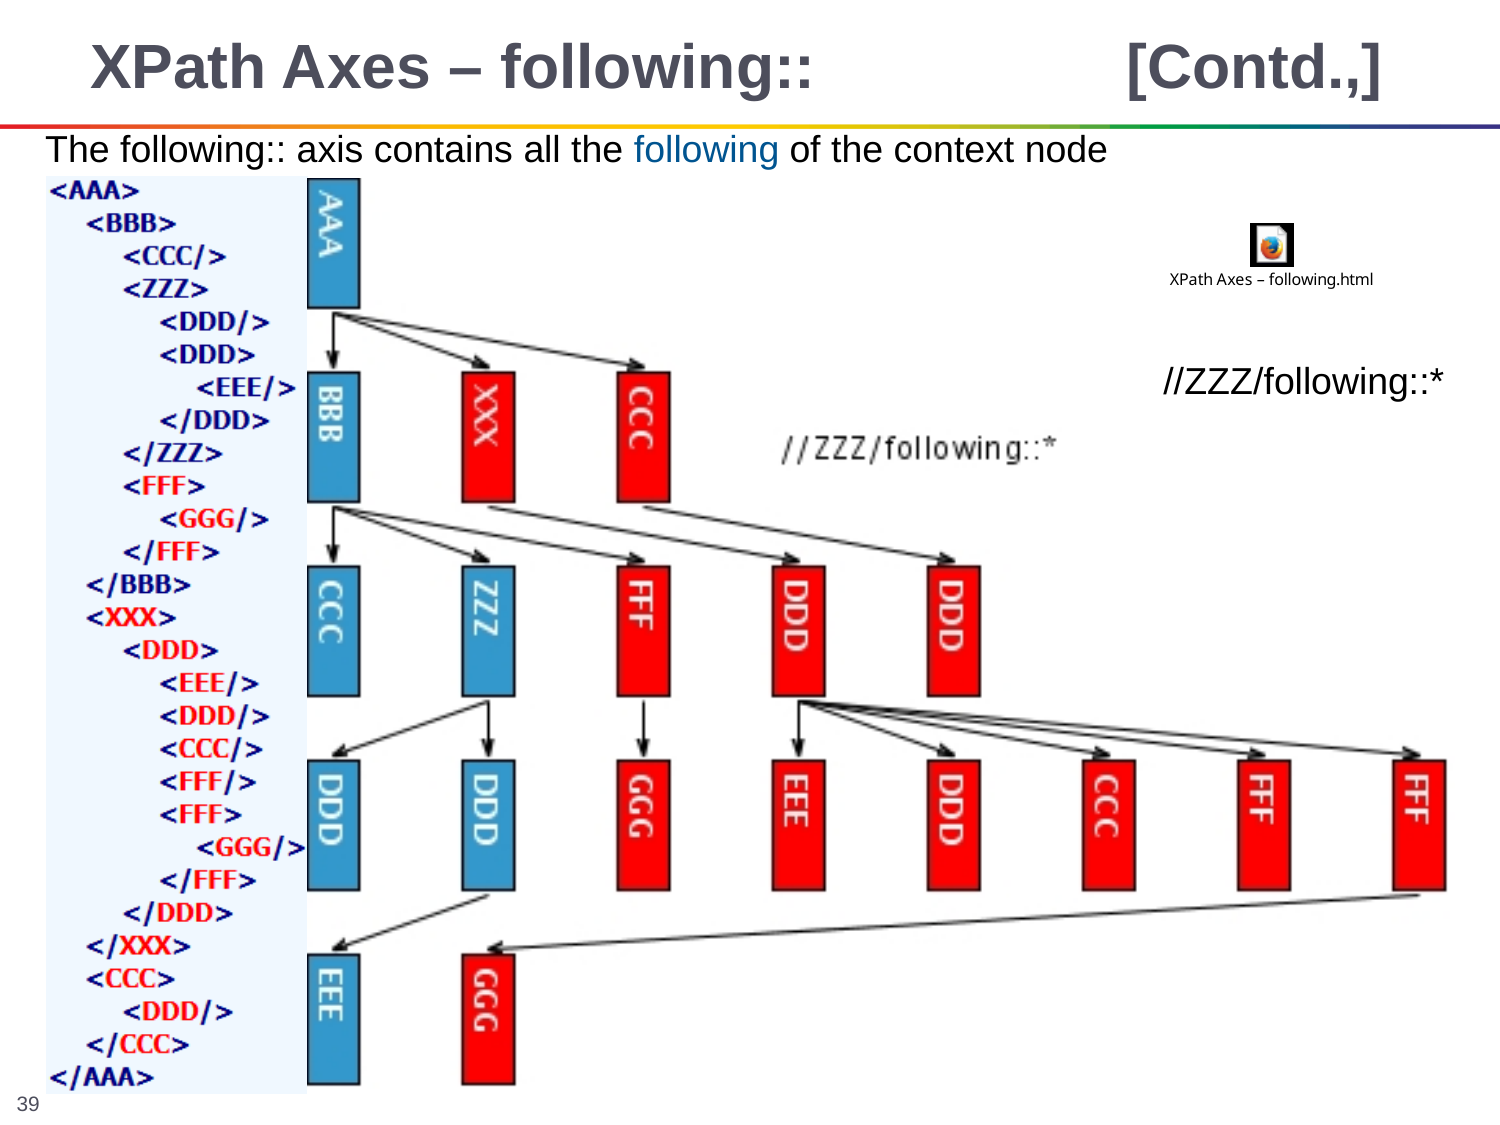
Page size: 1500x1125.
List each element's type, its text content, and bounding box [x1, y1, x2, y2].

text_box //ZZZ/following::* [1148, 349, 1460, 410]
title XPath Axes – following:: [Contd.,] [75, 17, 1425, 109]
chart [1146, 223, 1396, 296]
picture [46, 176, 1455, 1094]
text_box The following:: axis contains all the following of the context node [30, 118, 1396, 178]
